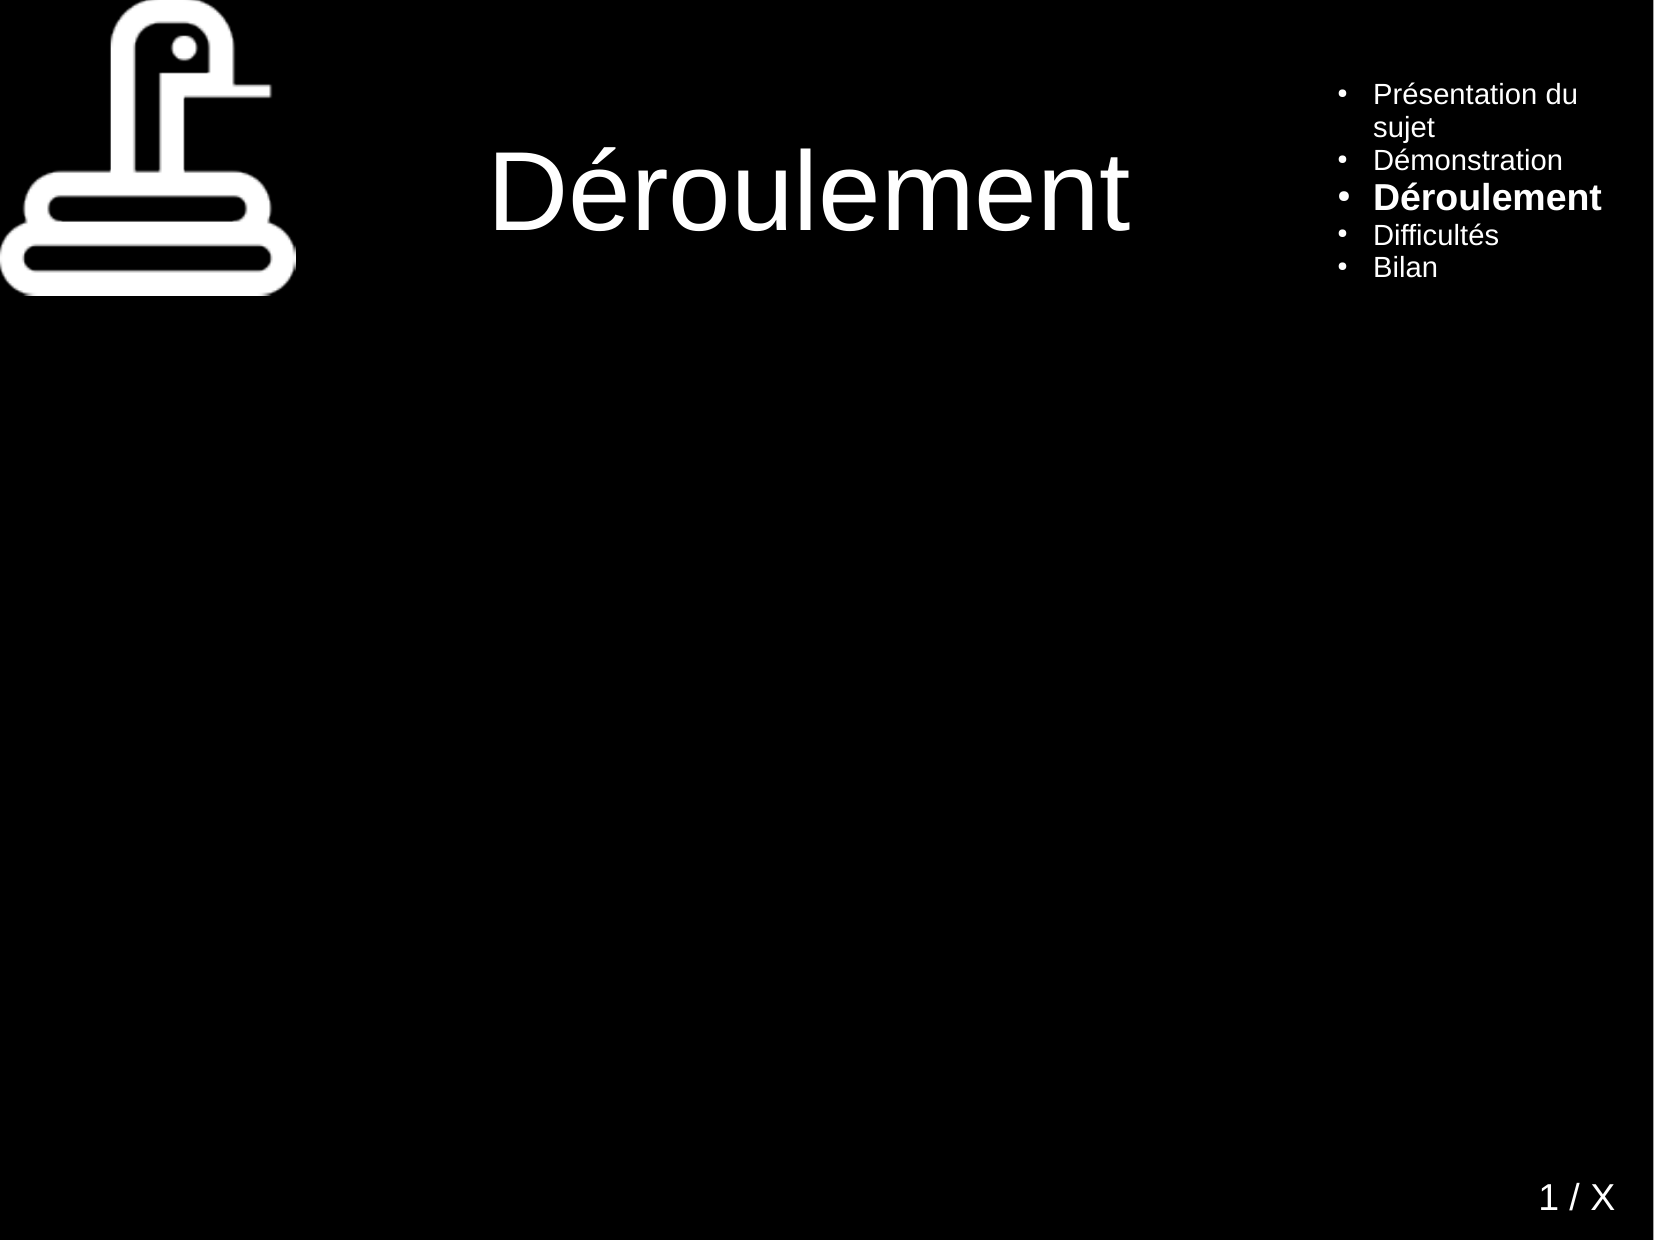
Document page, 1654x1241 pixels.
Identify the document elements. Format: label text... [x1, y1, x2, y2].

picture [0, 0, 296, 296]
title Déroulement [295, 88, 1323, 296]
text_box Présentation du sujet Démonstration Déroulement Difficultés Bilan [1322, 70, 1654, 334]
text_box 1 / X [1523, 1169, 1654, 1241]
